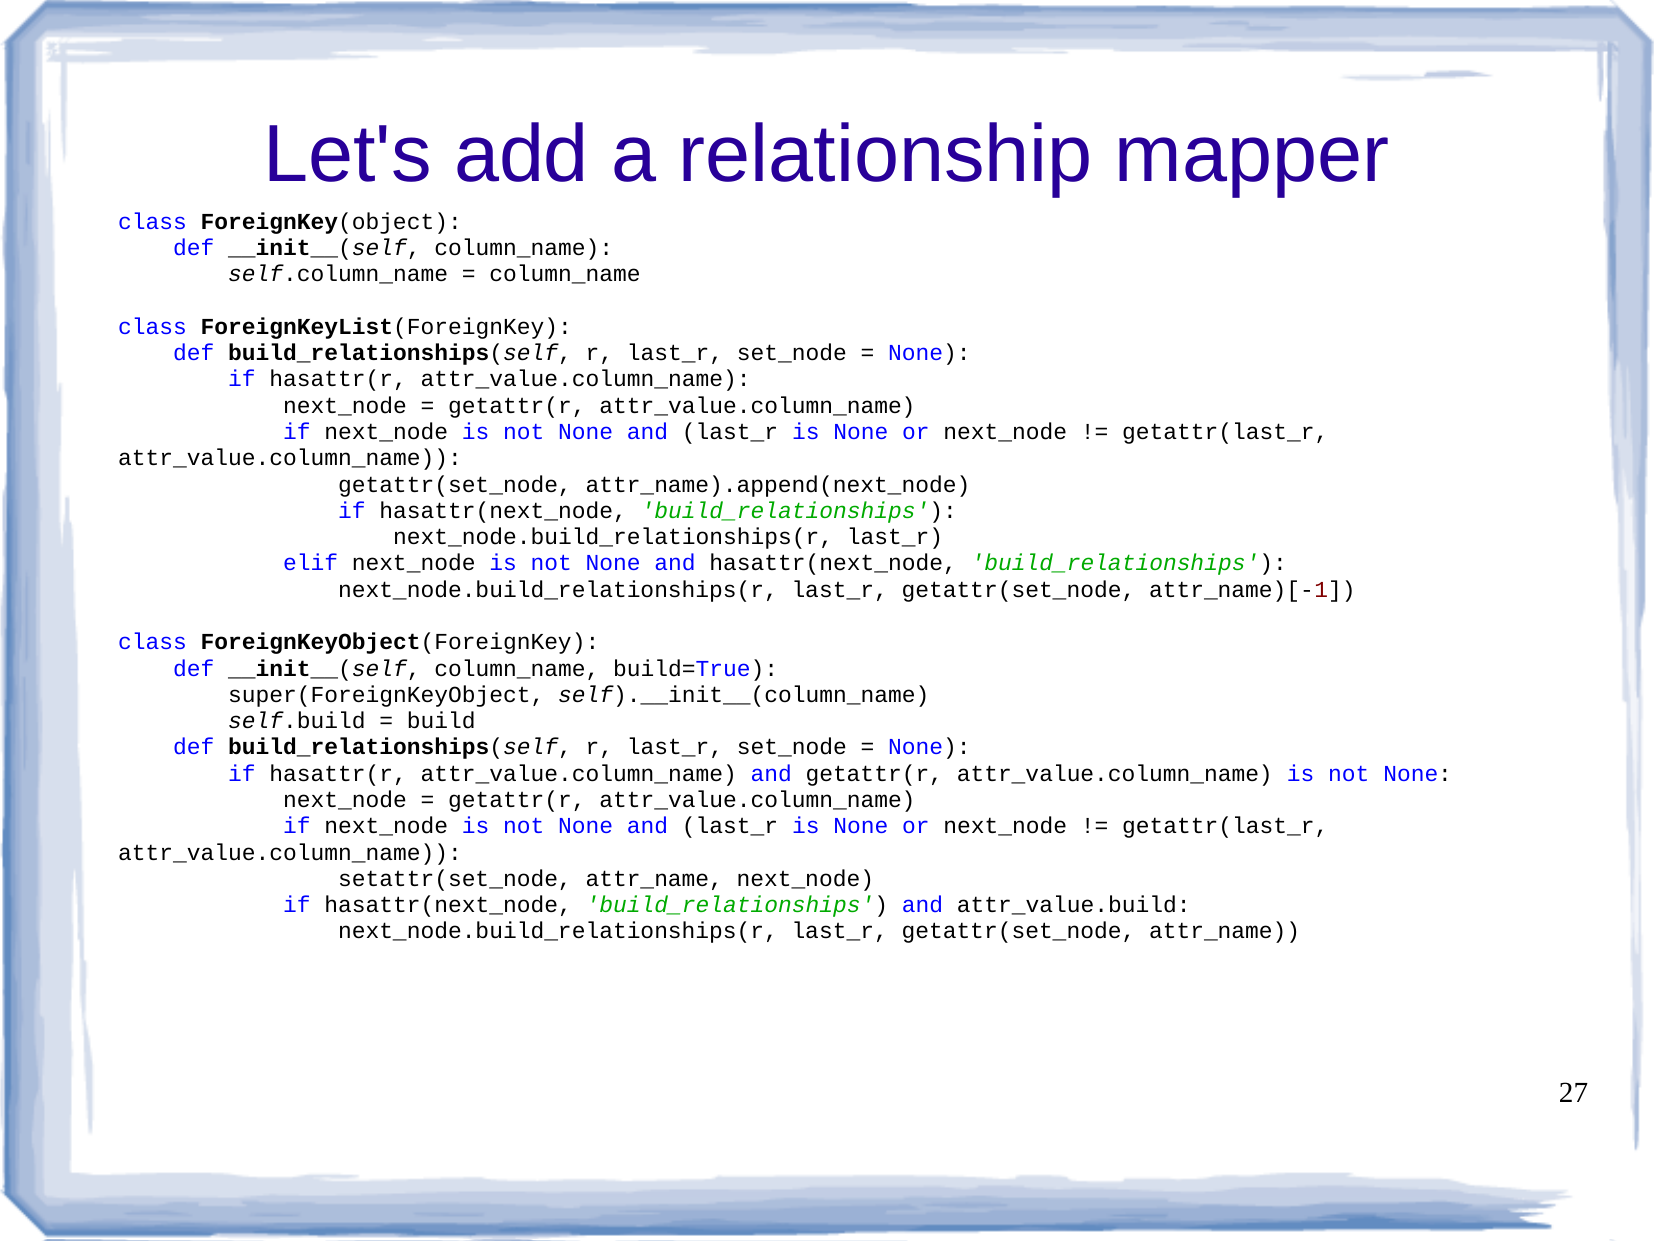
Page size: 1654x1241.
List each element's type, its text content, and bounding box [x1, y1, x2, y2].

picture [0, 0, 1654, 1241]
title Let's add a relationship mapper [82, 49, 1571, 257]
list class ForeignKey(object): def __init__(self, column_name): self.column_name = column_name class ForeignKeyList(ForeignKey): def build_relationships(self, r, last_r, set_node = None): if hasattr(r, attr_value.column_name): next_node = getattr(r, attr_value.column_name) if next_node is not None and (last_r is None or next_node != getattr(last_r, attr_value.column_name)): getattr(set_node, attr_name).append(next_node) if hasattr(next_node, 'build_relationships'): next_node.build_relationships(r, last_r) elif next_node is not None and hasattr(next_node, 'build_relationships'): next_node.build_relationships(r, last_r, getattr(set_node, attr_name)[-1]) class ForeignKeyObject(ForeignKey): def __init__(self, column_name, build=True): super(ForeignKeyObject, self).__init__(column_name) self.build = build def build_relationships(self, r, last_r, set_node = None): if hasattr(r, attr_value.column_name) and getattr(r, attr_value.column_name) is not None: next_node = getattr(r, attr_value.column_name) if next_node is not None and (last_r is None or next_node != getattr(last_r, attr_value.column_name)): setattr(set_node, attr_name, next_node) if hasattr(next_node, 'build_relationships') and attr_value.build: next_node.build_relationships(r, last_r, getattr(set_node, attr_name)) [118, 210, 1571, 1171]
